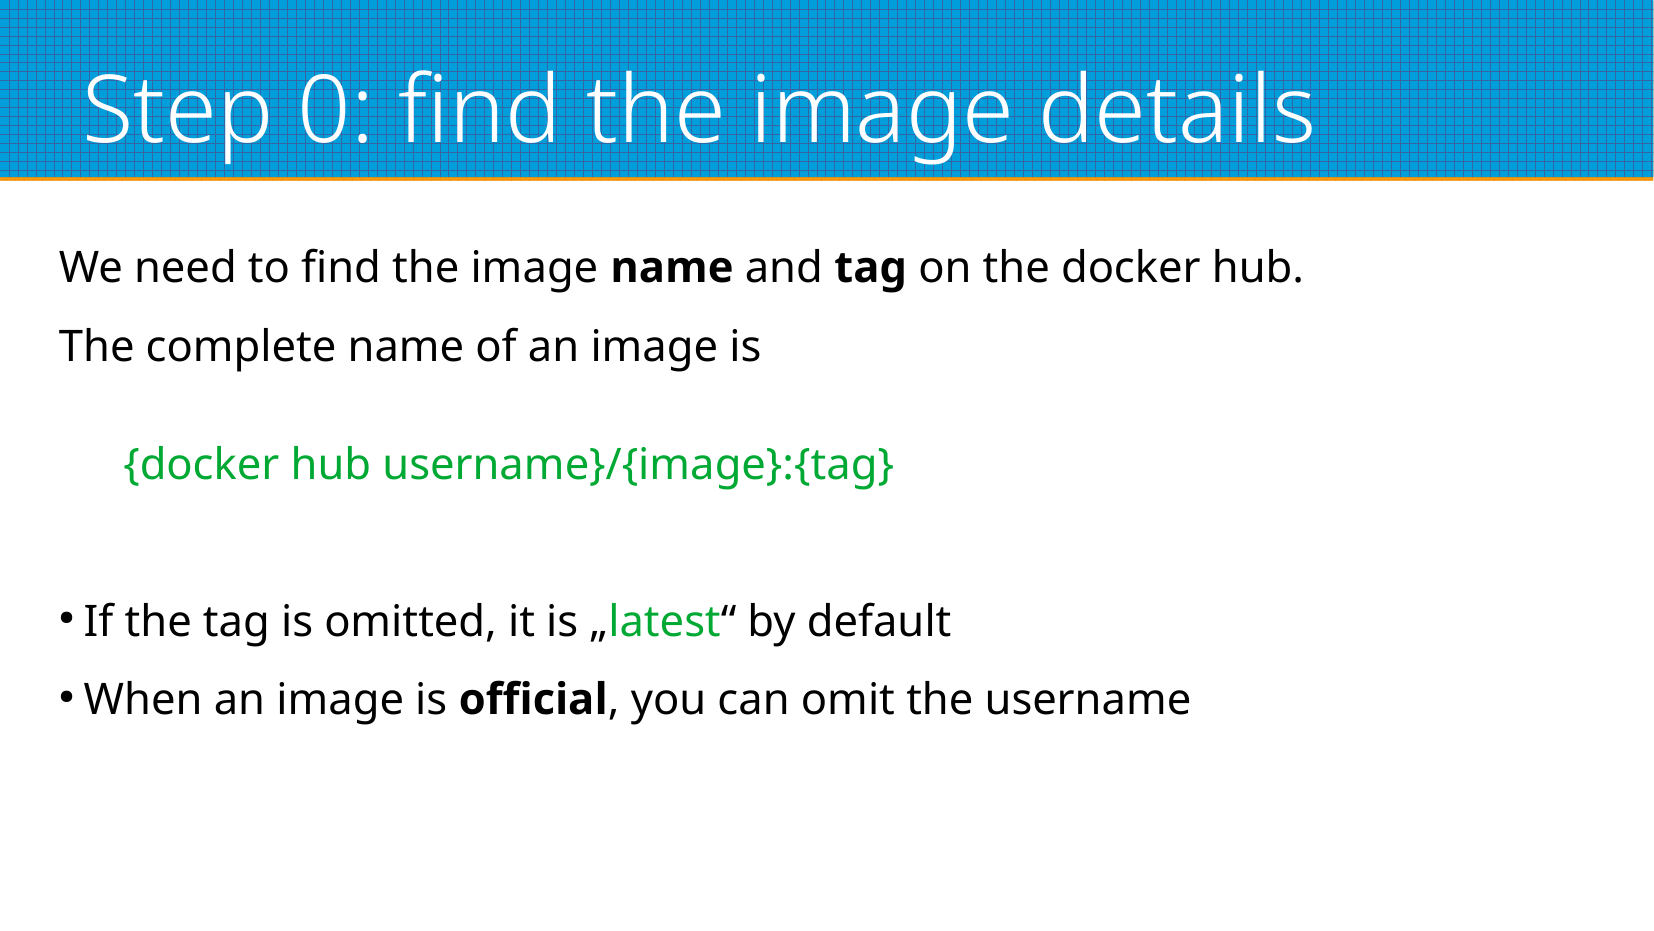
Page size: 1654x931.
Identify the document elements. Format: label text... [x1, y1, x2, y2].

title Step 0: find the image details [82, 14, 1571, 171]
list We need to find the image name and tag on the docker hub. The complete name of an image is {docker hub username}/{image}:{tag} If the tag is omitted, it is „latest“ by default When an image is official, you can omit the username [59, 236, 1506, 811]
